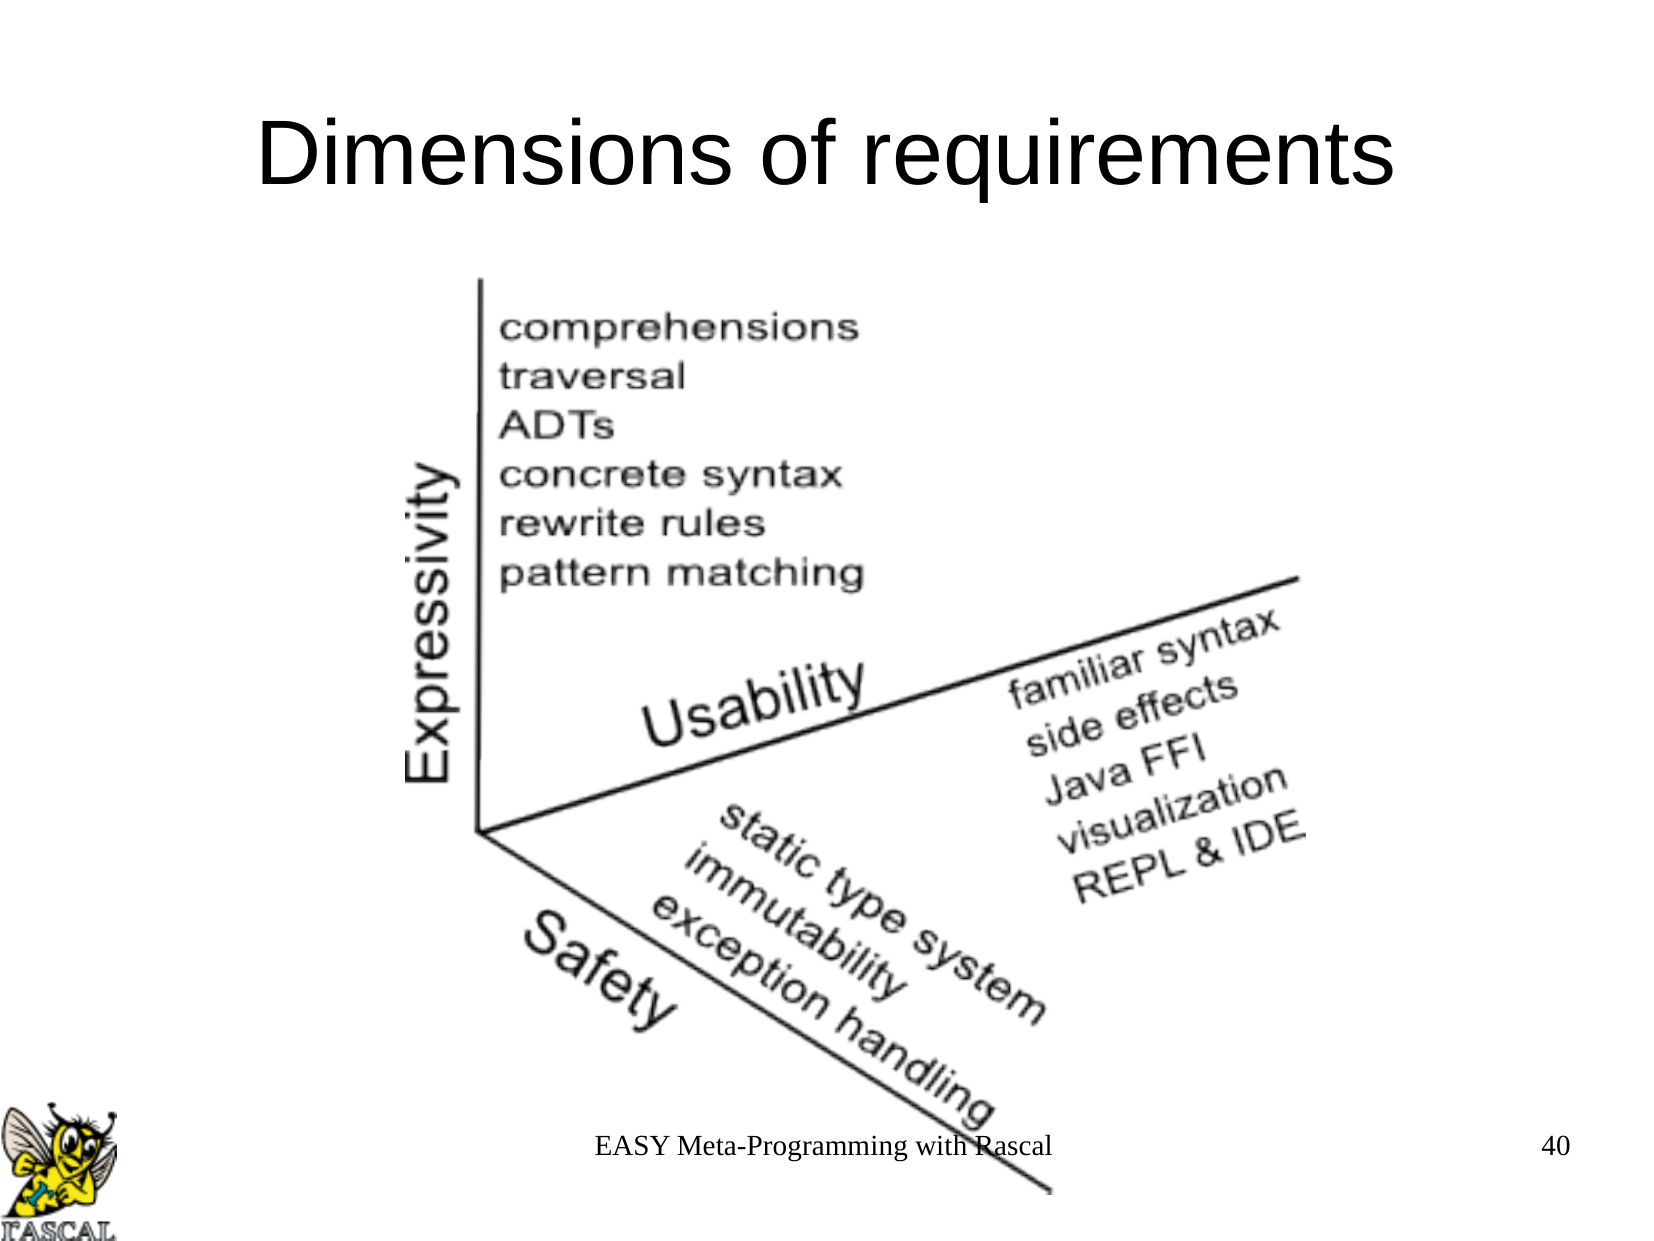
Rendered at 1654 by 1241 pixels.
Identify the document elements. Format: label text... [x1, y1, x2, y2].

picture [0, 1102, 117, 1241]
picture [405, 277, 1306, 1195]
title Dimensions of requirements [82, 56, 1571, 250]
